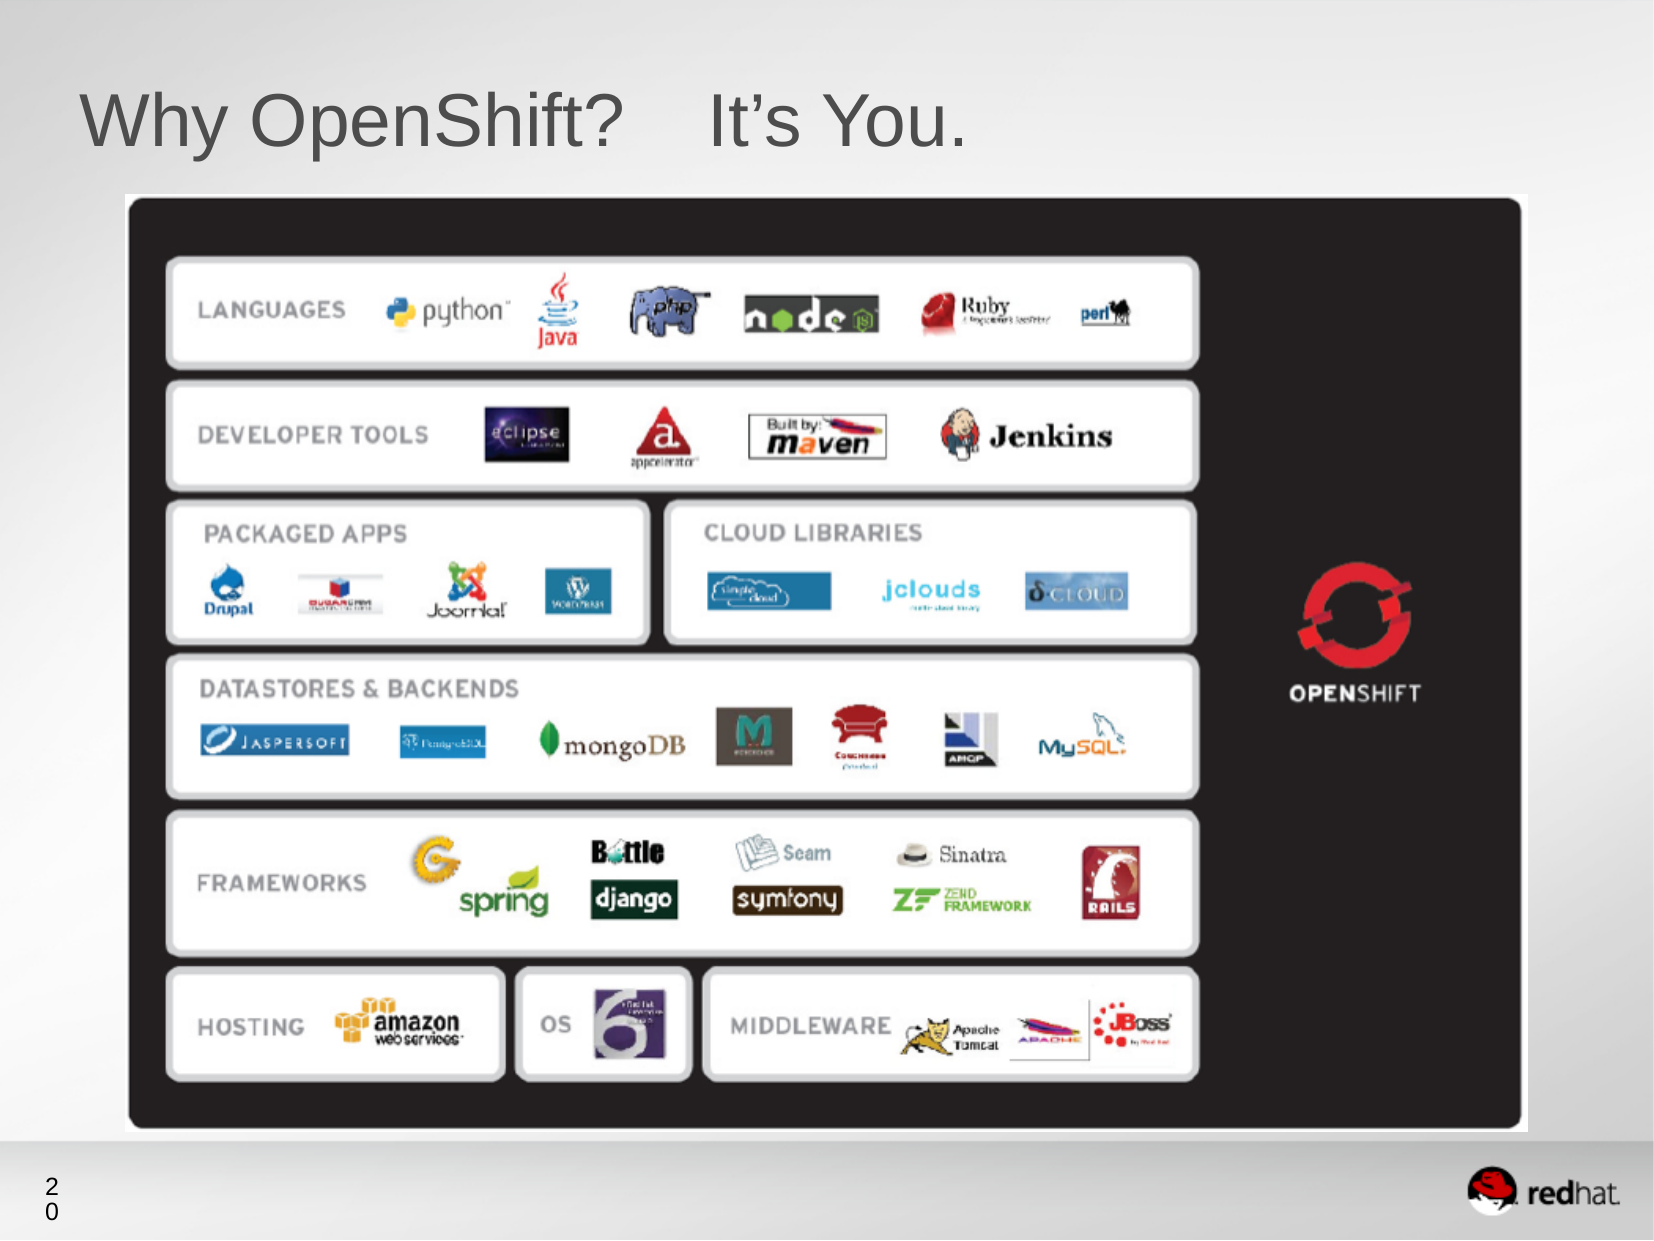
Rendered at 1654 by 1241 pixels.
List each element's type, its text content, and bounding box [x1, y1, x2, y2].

text_box <number> [30, 1162, 78, 1209]
text_box Why OpenShift? It’s You. [72, 79, 977, 163]
picture [0, 0, 1654, 1241]
